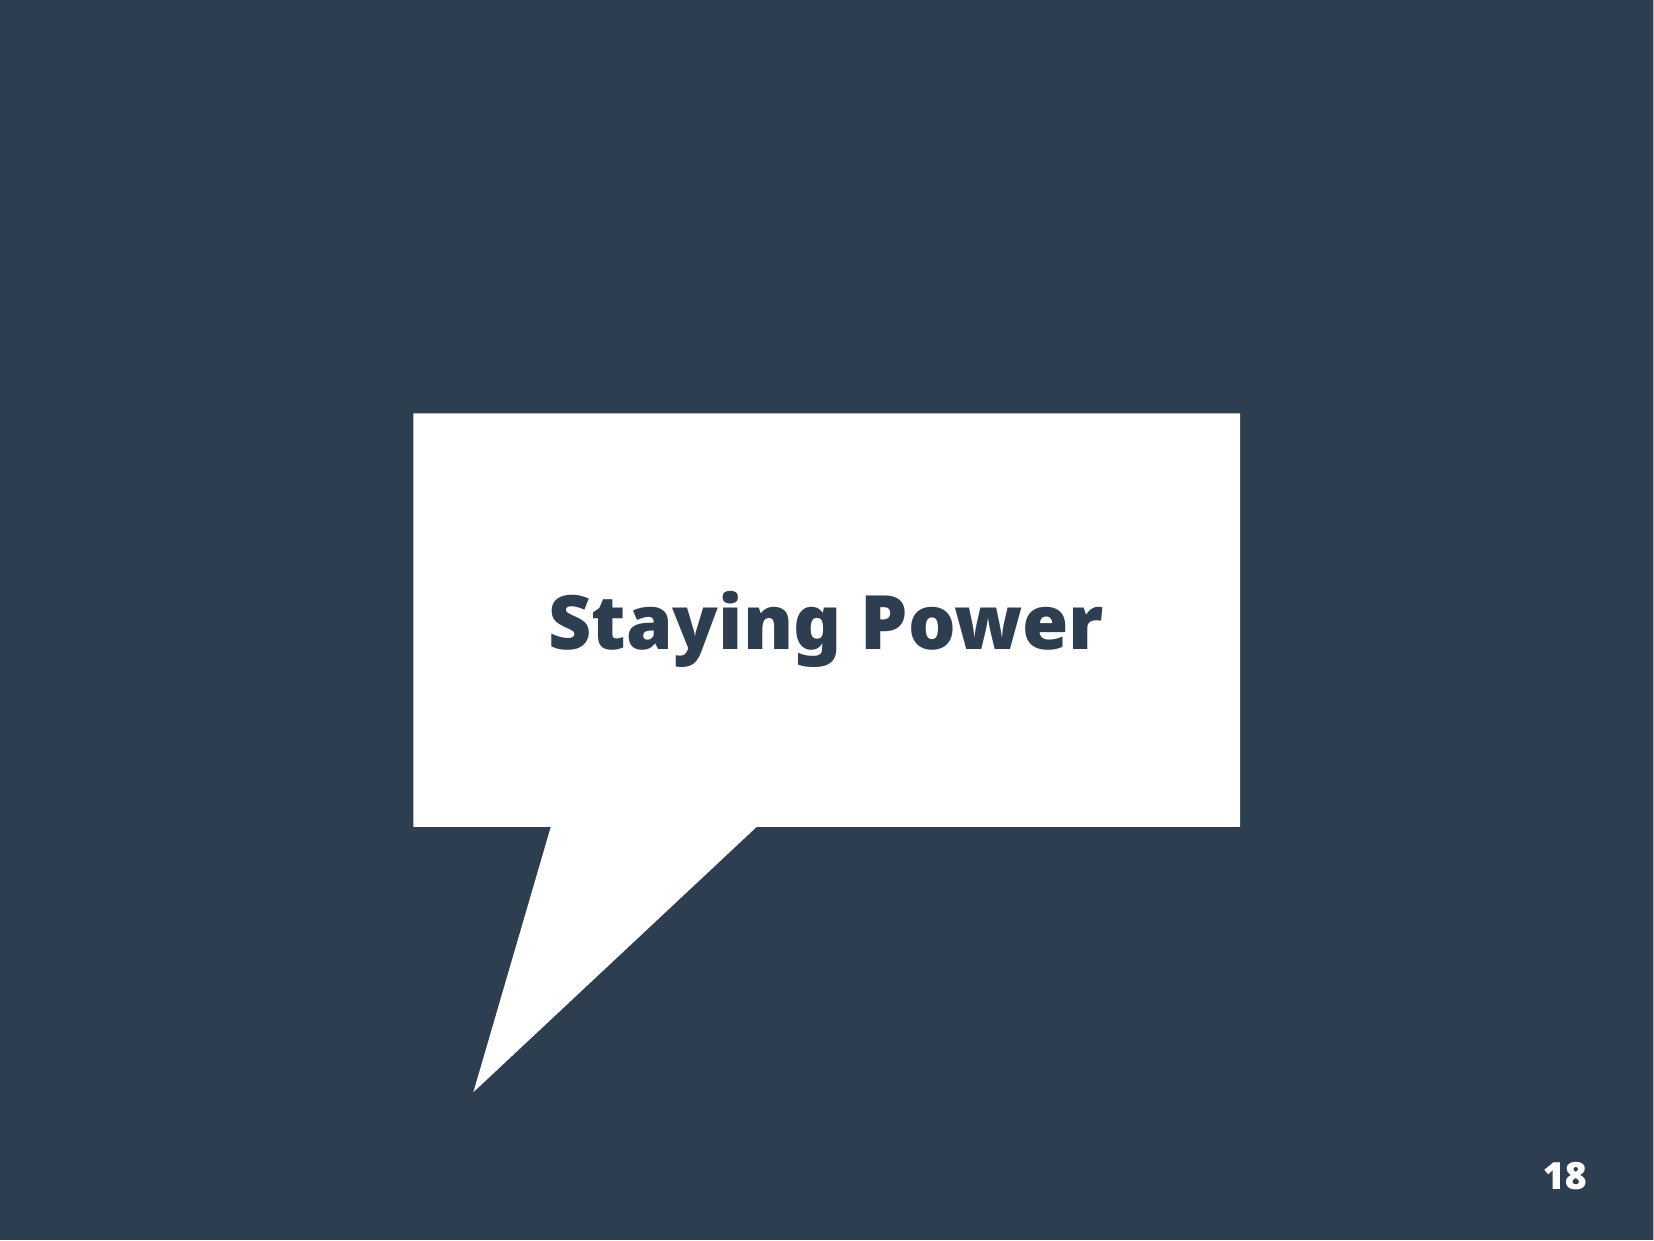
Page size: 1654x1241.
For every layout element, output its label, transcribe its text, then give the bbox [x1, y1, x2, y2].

title Staying Power [442, 442, 1211, 798]
